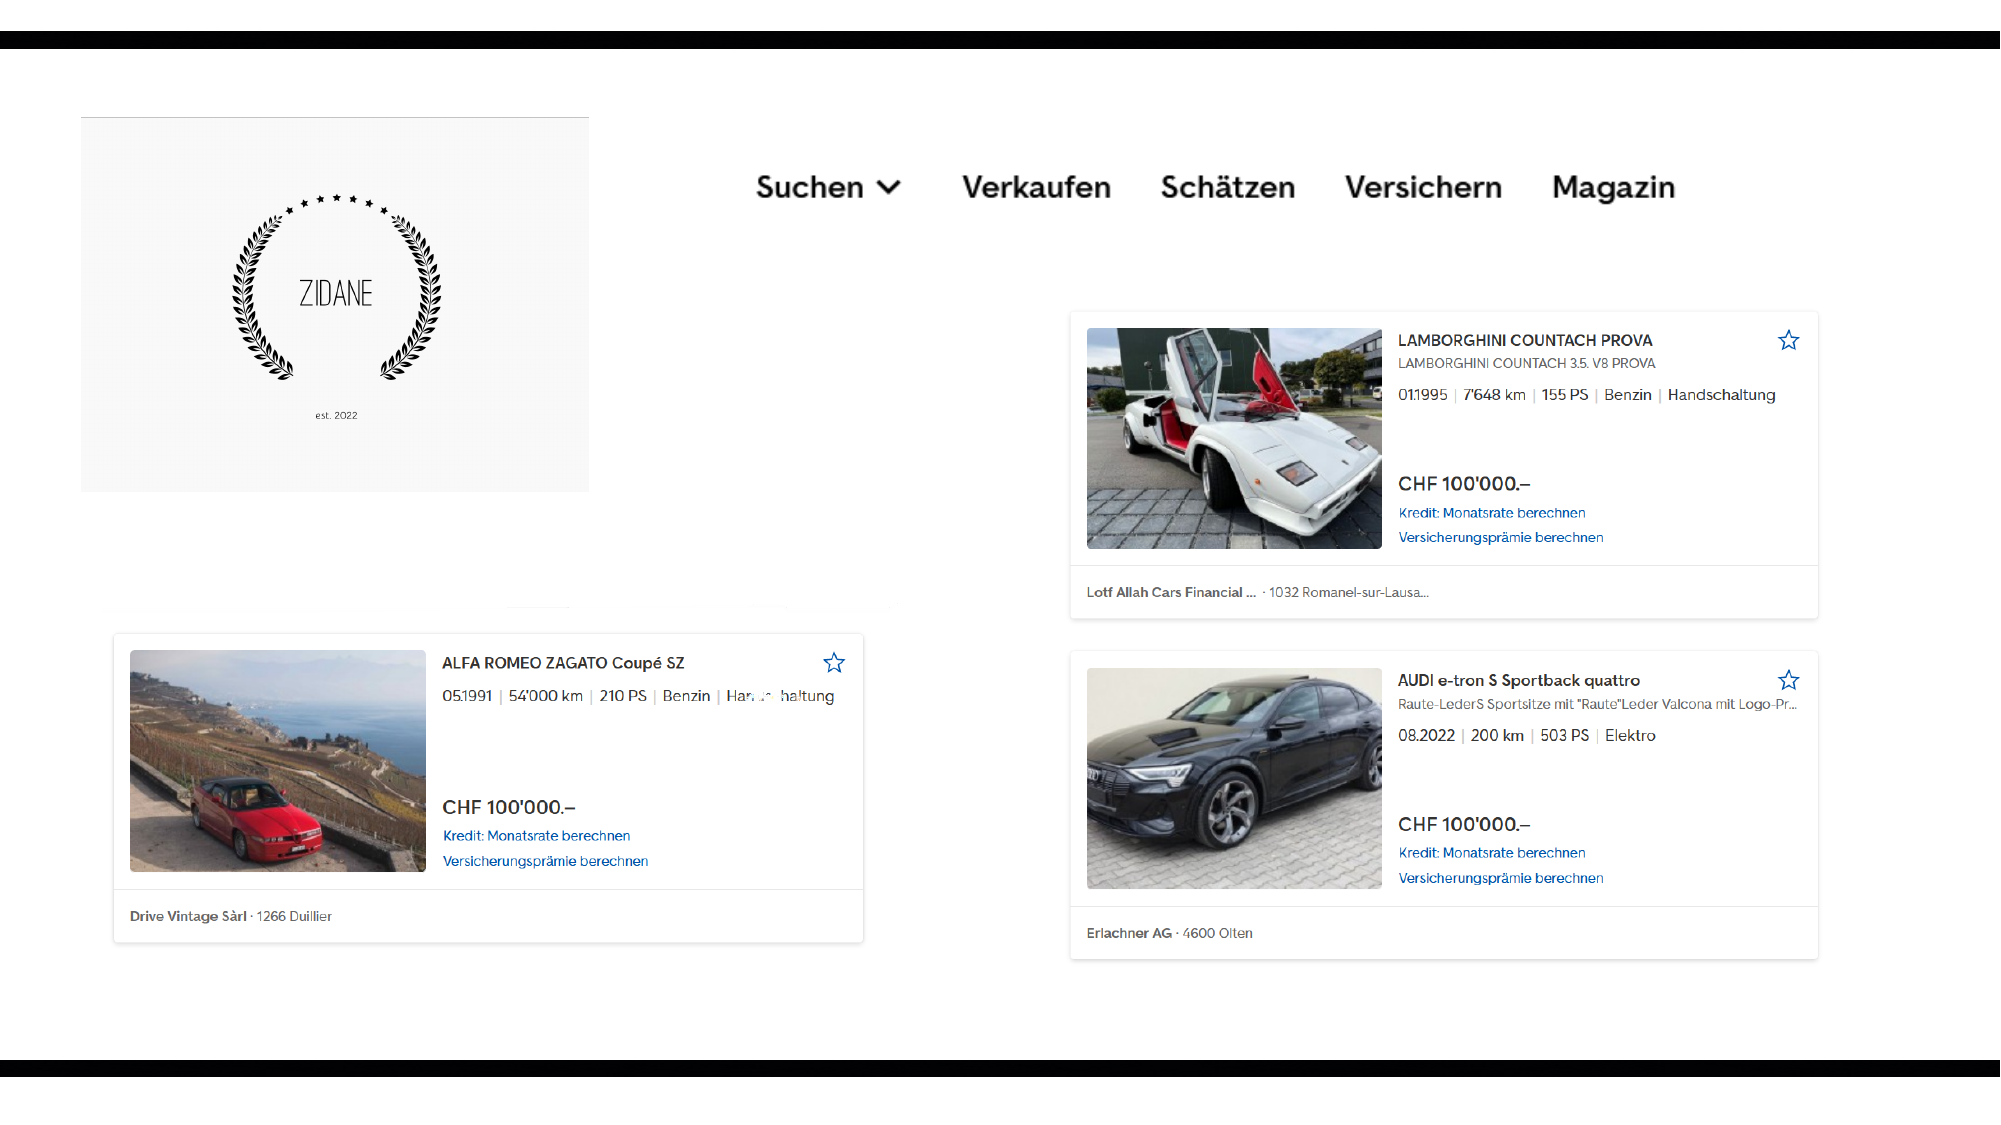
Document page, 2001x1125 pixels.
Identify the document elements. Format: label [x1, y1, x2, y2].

picture [0, 1060, 2000, 1077]
picture [1061, 293, 1841, 981]
picture [0, 31, 2000, 49]
picture [726, 136, 1713, 233]
picture [81, 95, 898, 961]
